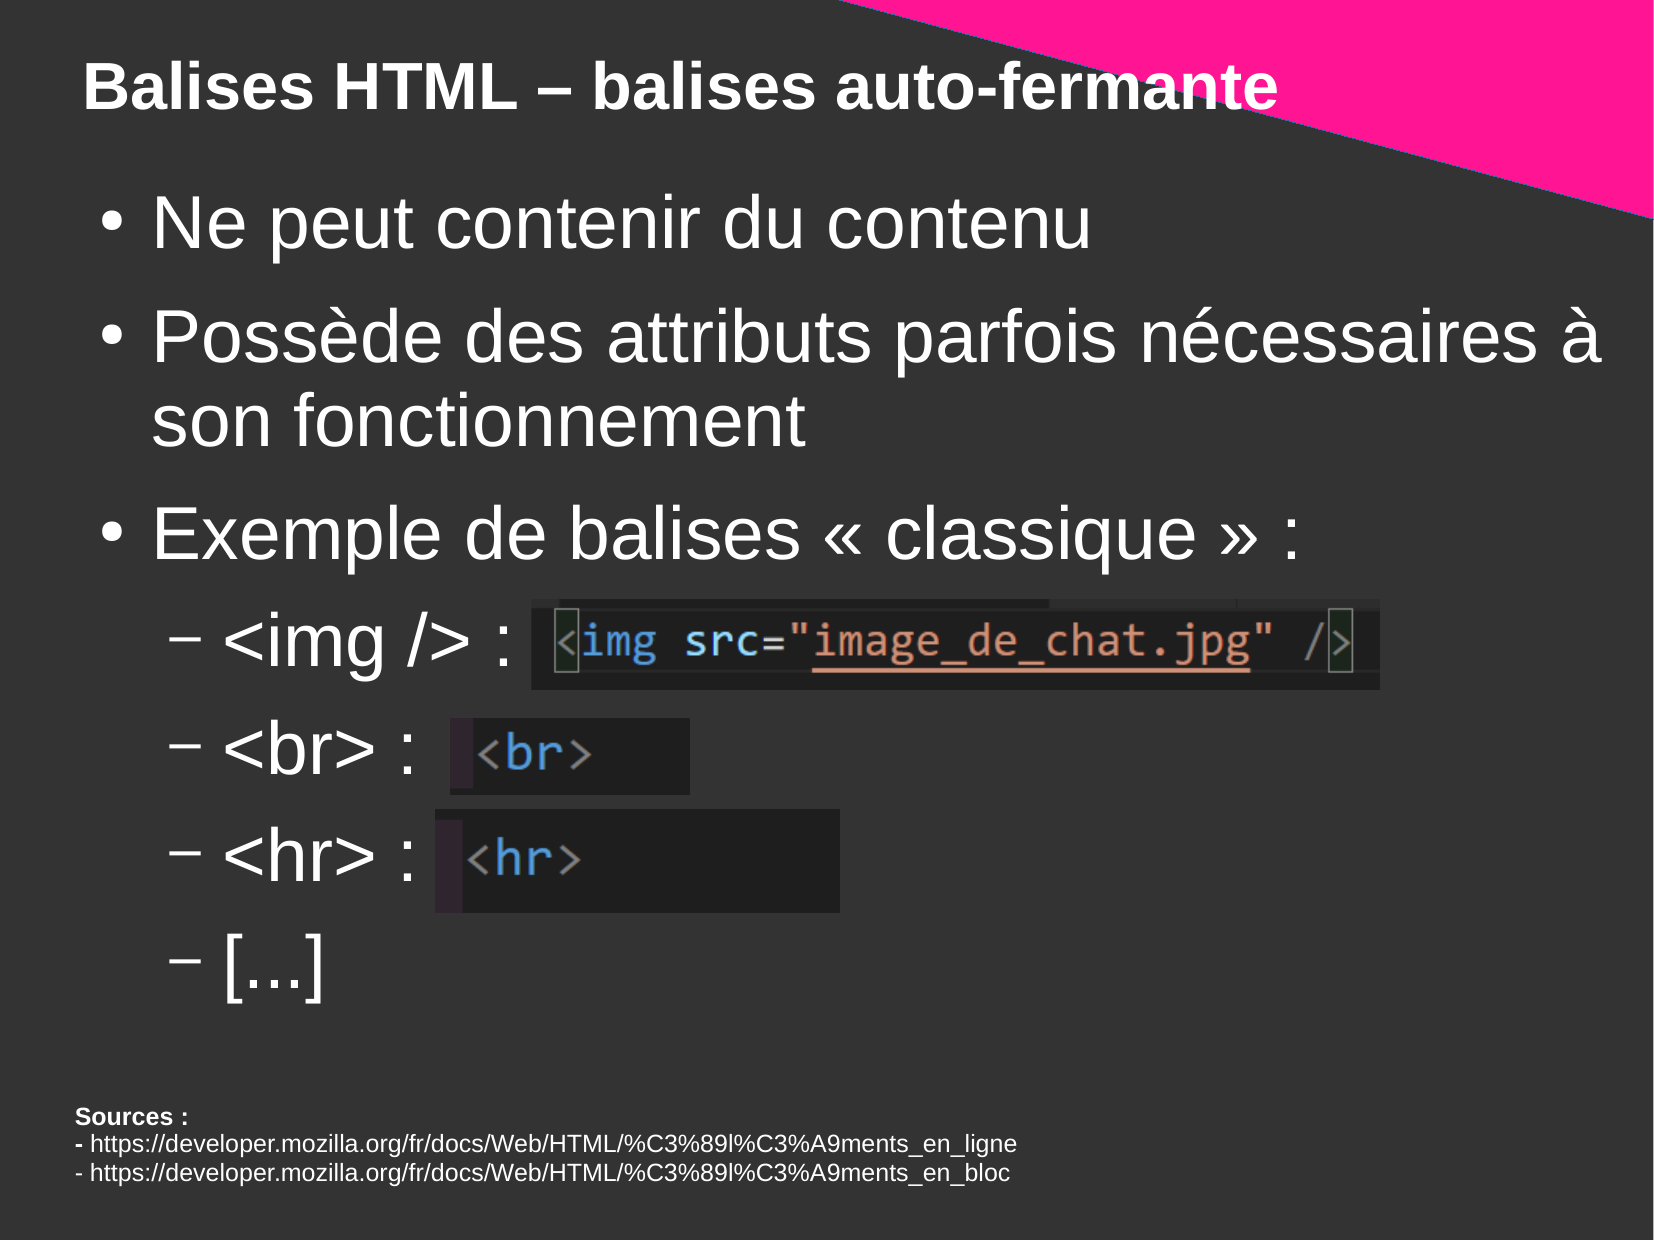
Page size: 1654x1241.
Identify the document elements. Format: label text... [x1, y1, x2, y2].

picture [531, 599, 1380, 690]
text_box Sources : - https://developer.mozilla.org/fr/docs/Web/HTML/%C3%89l%C3%A9ments_en_ligne - https://developer.mozilla.org/fr/docs/Web/HTML/%C3%89l%C3%A9ments_en_bloc [59, 1094, 1546, 1227]
picture [435, 809, 840, 914]
text_box [839, 0, 1654, 220]
picture [450, 718, 690, 795]
title Balises HTML – balises auto-fermante [82, 49, 1571, 162]
list Ne peut contenir du contenu Possède des attributs parfois nécessaires à son fonctionnement Exemple de balises « classique » : <img /> : <br> : <hr> : [...] [80, 180, 1620, 1035]
